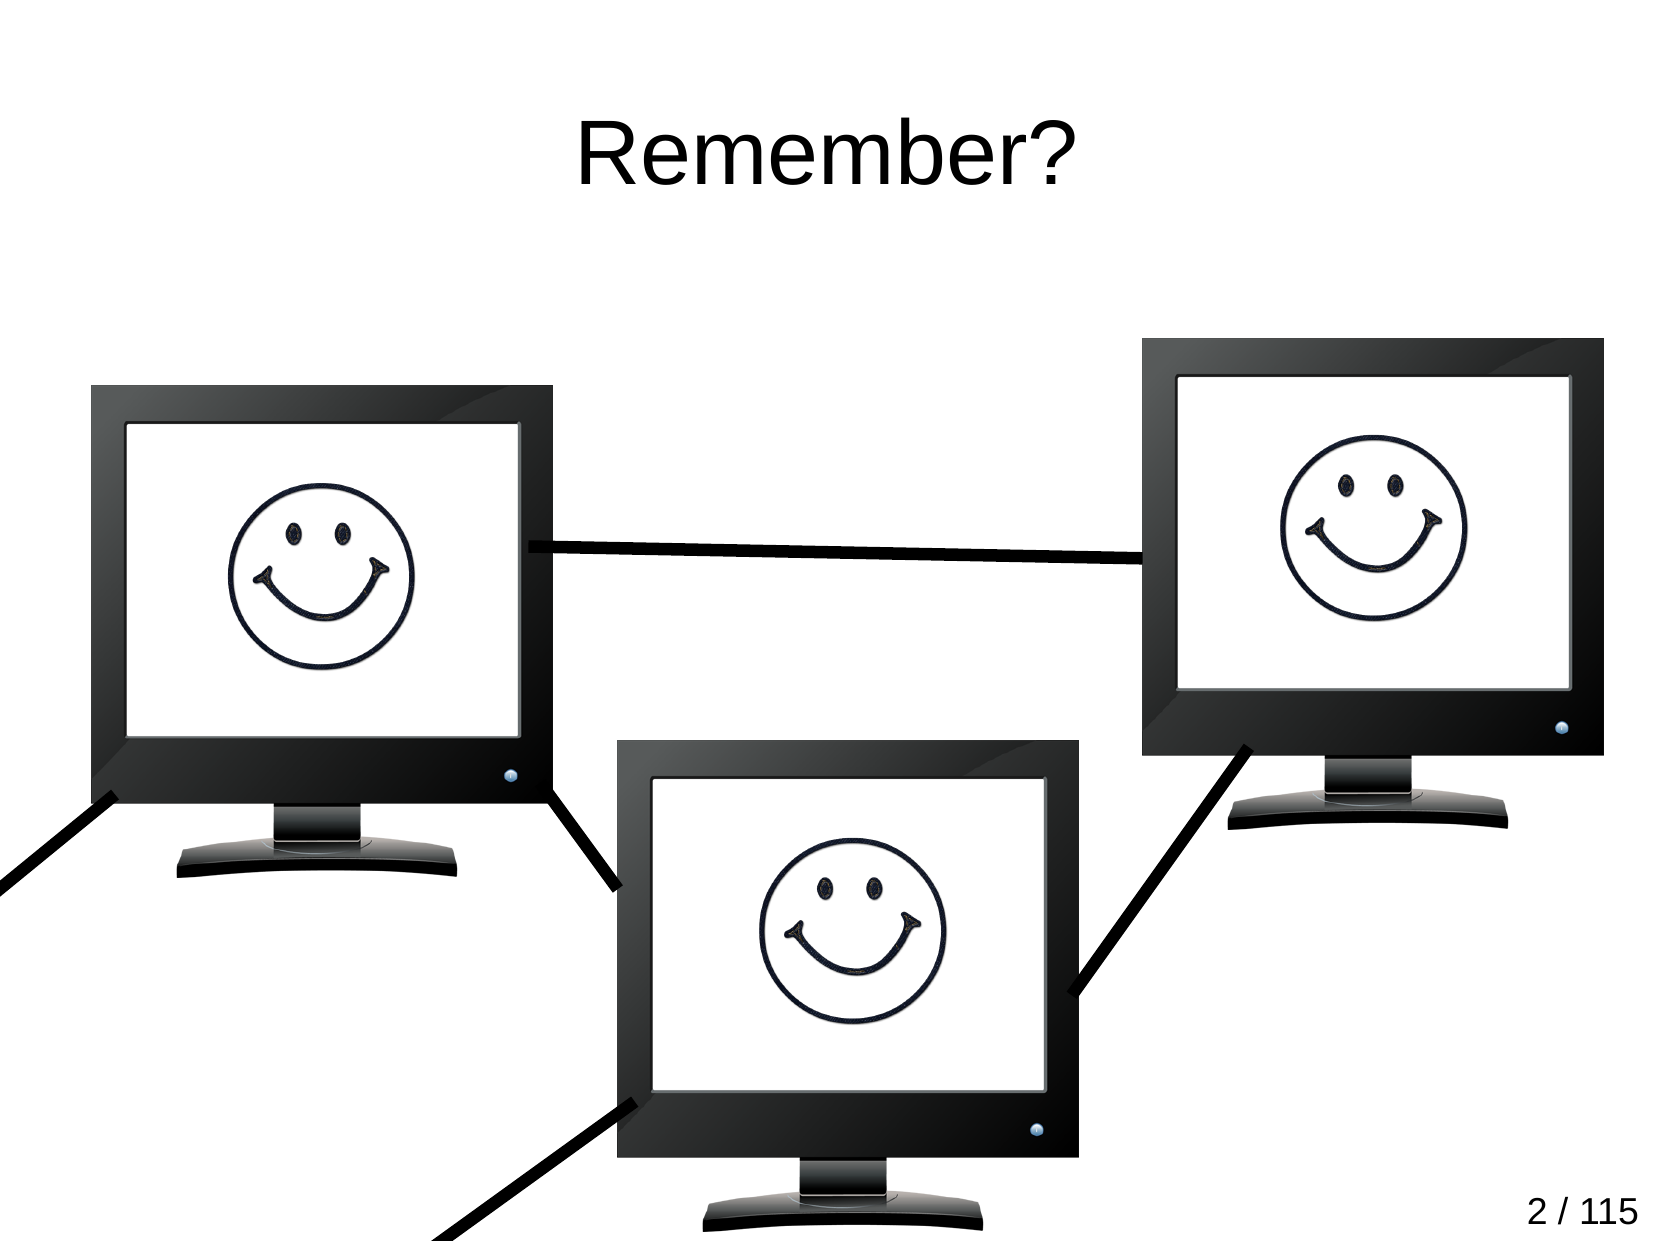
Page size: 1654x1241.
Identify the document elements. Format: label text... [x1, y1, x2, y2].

picture [91, 385, 553, 878]
text_box [162, 428, 470, 665]
picture [617, 740, 1079, 1232]
text_box <number> / 115 [1380, 1183, 1654, 1241]
text_box [1213, 381, 1521, 618]
text_box [705, 782, 1013, 1019]
title Remember? [82, 49, 1571, 257]
picture [1142, 338, 1604, 830]
